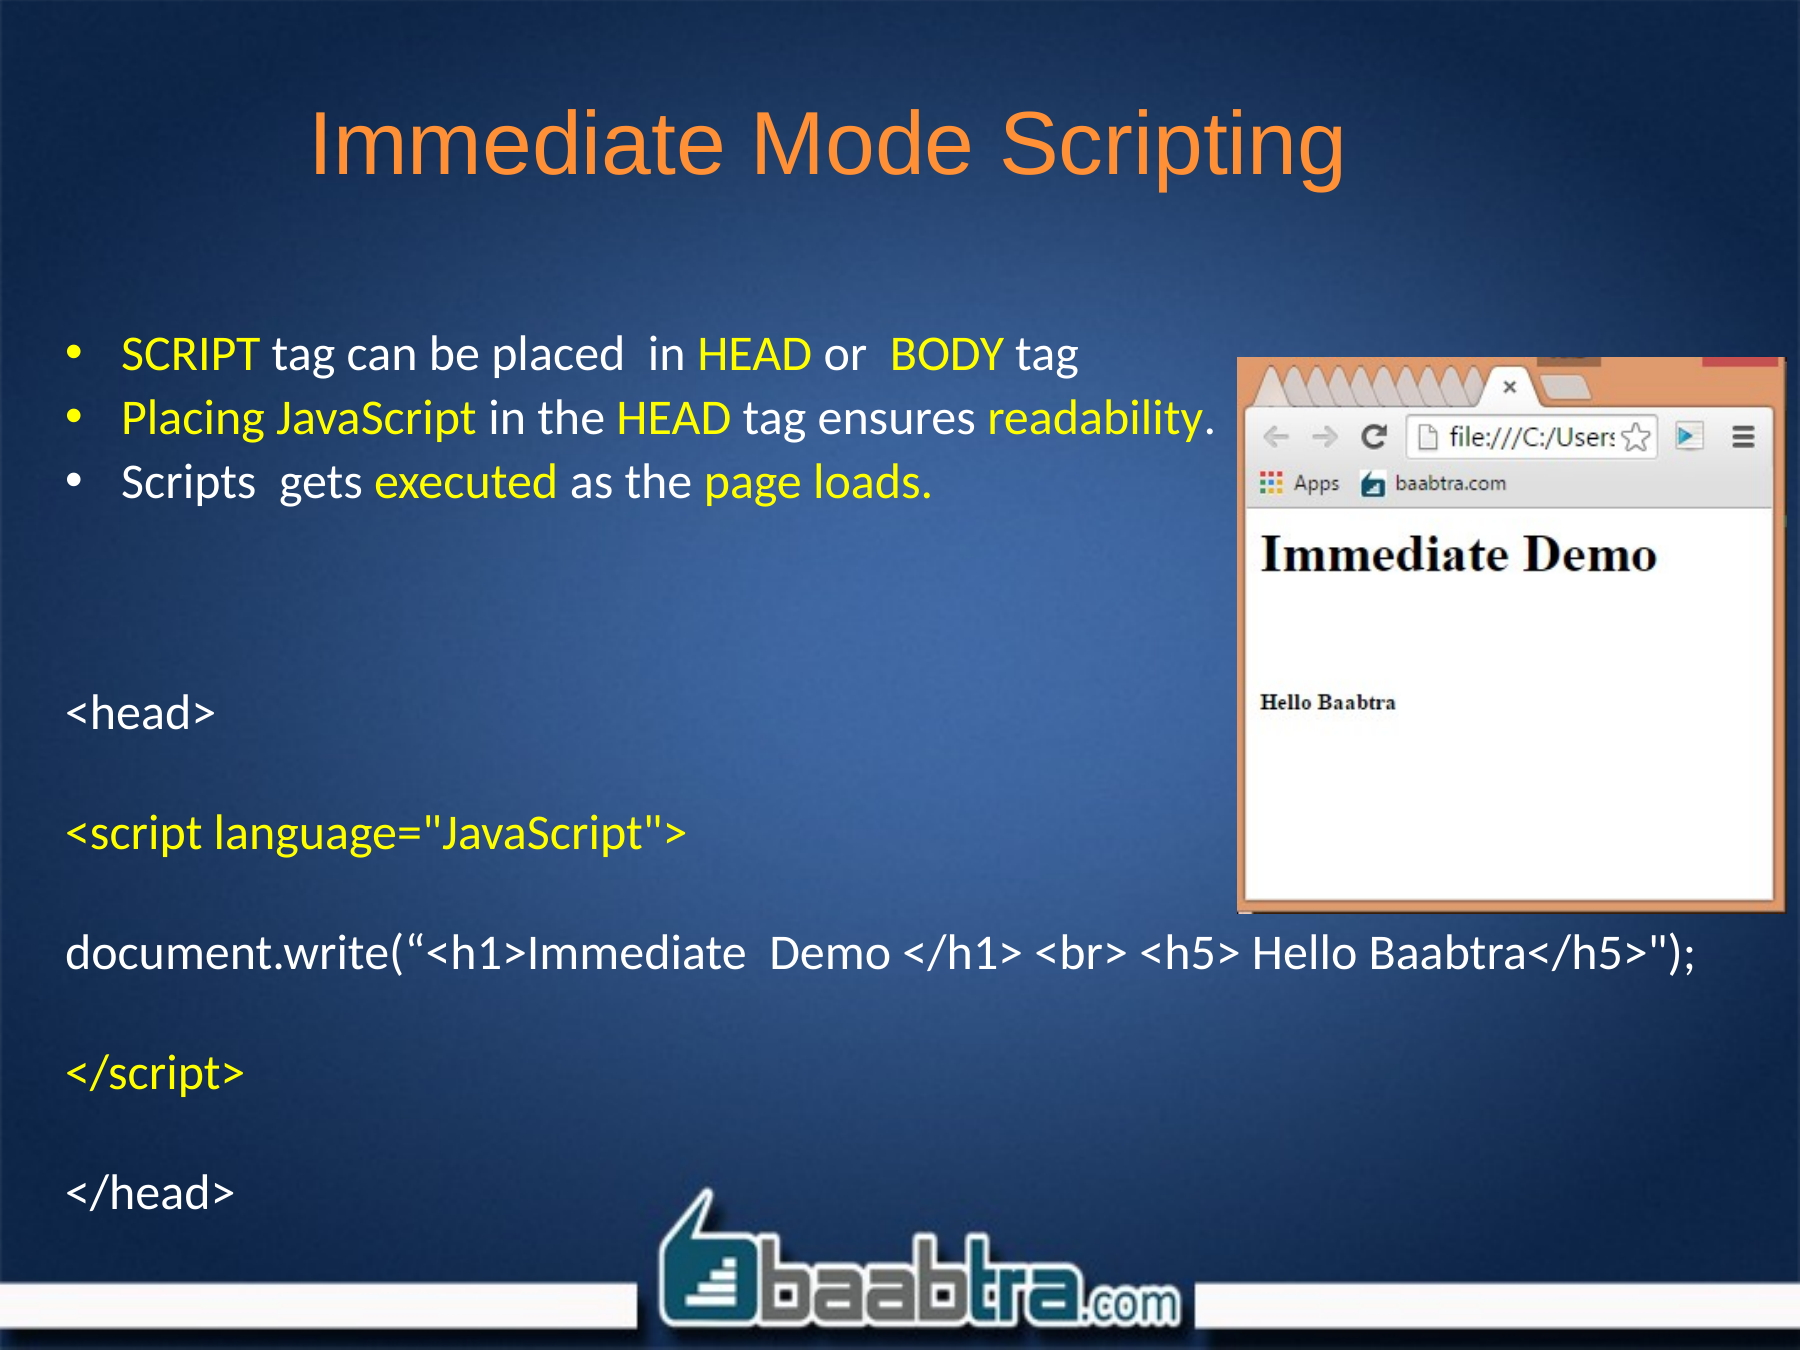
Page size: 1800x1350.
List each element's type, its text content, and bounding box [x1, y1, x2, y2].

text_box SCRIPT tag can be placed in HEAD or BODY tag Placing JavaScript in the HEAD tag ensures readability. Scripts gets executed as the page loads. [49, 320, 1400, 585]
text_box <head> <script language="JavaScript"> document.write(“<h1>Immediate Demo </h1> <br> <h5> Hello Baabtra</h5>"); </script> </head> [50, 672, 1800, 1112]
picture [0, 0, 1800, 1350]
text_box Immediate Mode Scripting [75, 45, 1606, 233]
